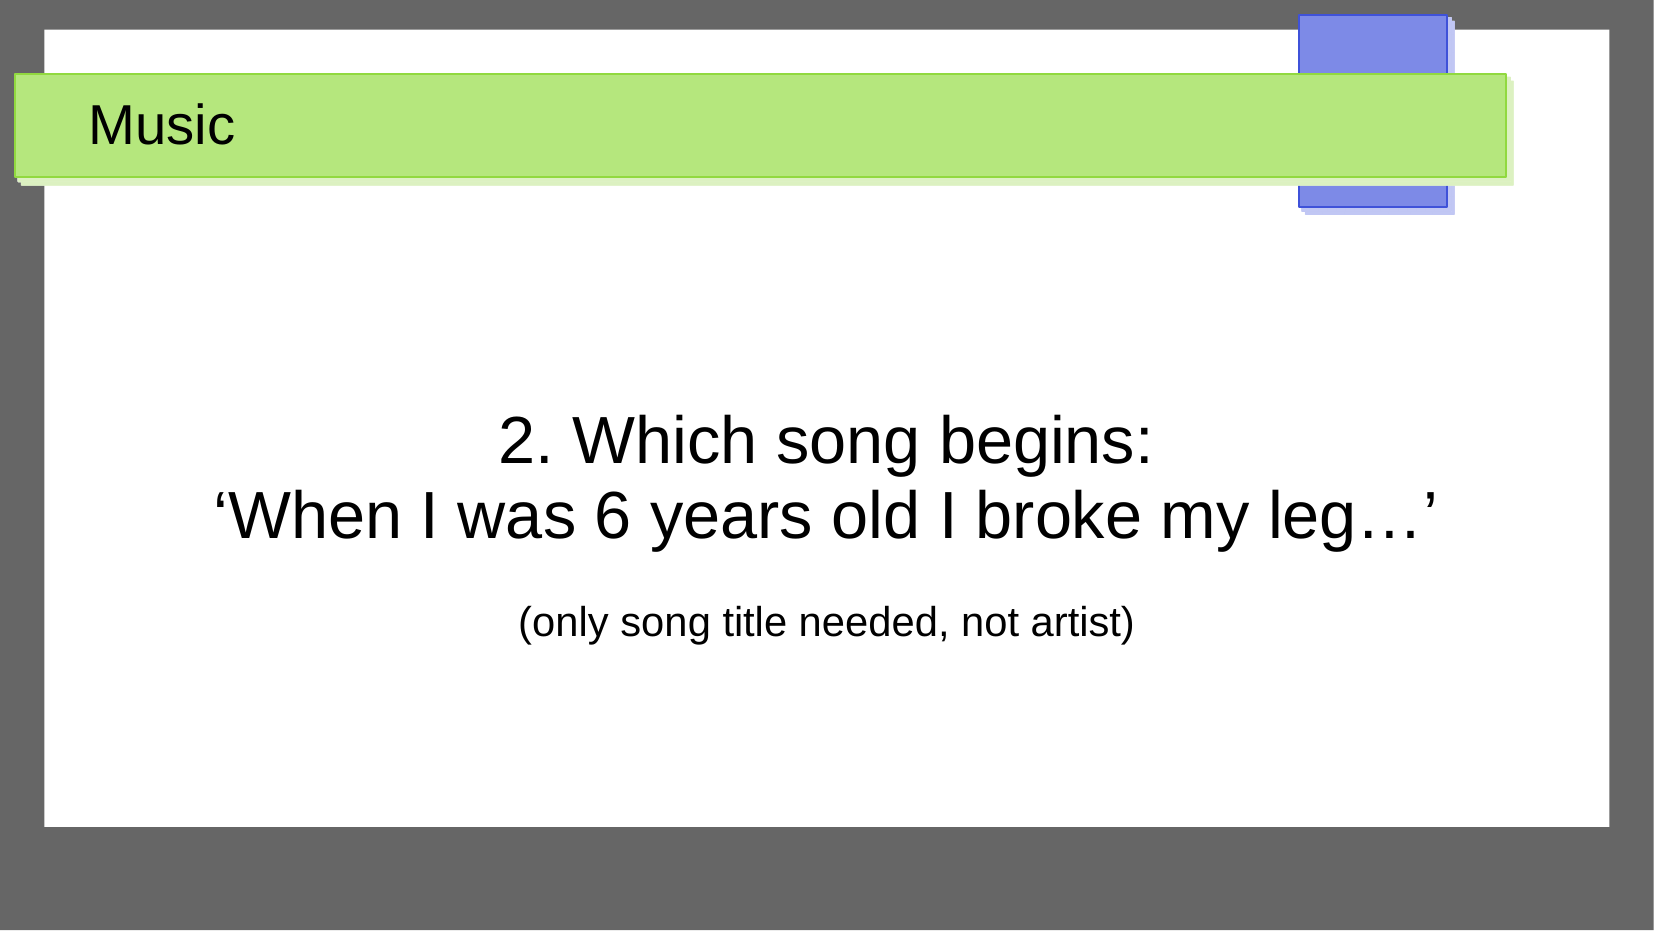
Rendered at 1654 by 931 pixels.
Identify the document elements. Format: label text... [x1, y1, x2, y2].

text_box 2. Which song begins: ‘When I was 6 years old I broke my leg…’ (only song title needed, not artist) [88, 236, 1565, 813]
title Music [88, 73, 1506, 178]
